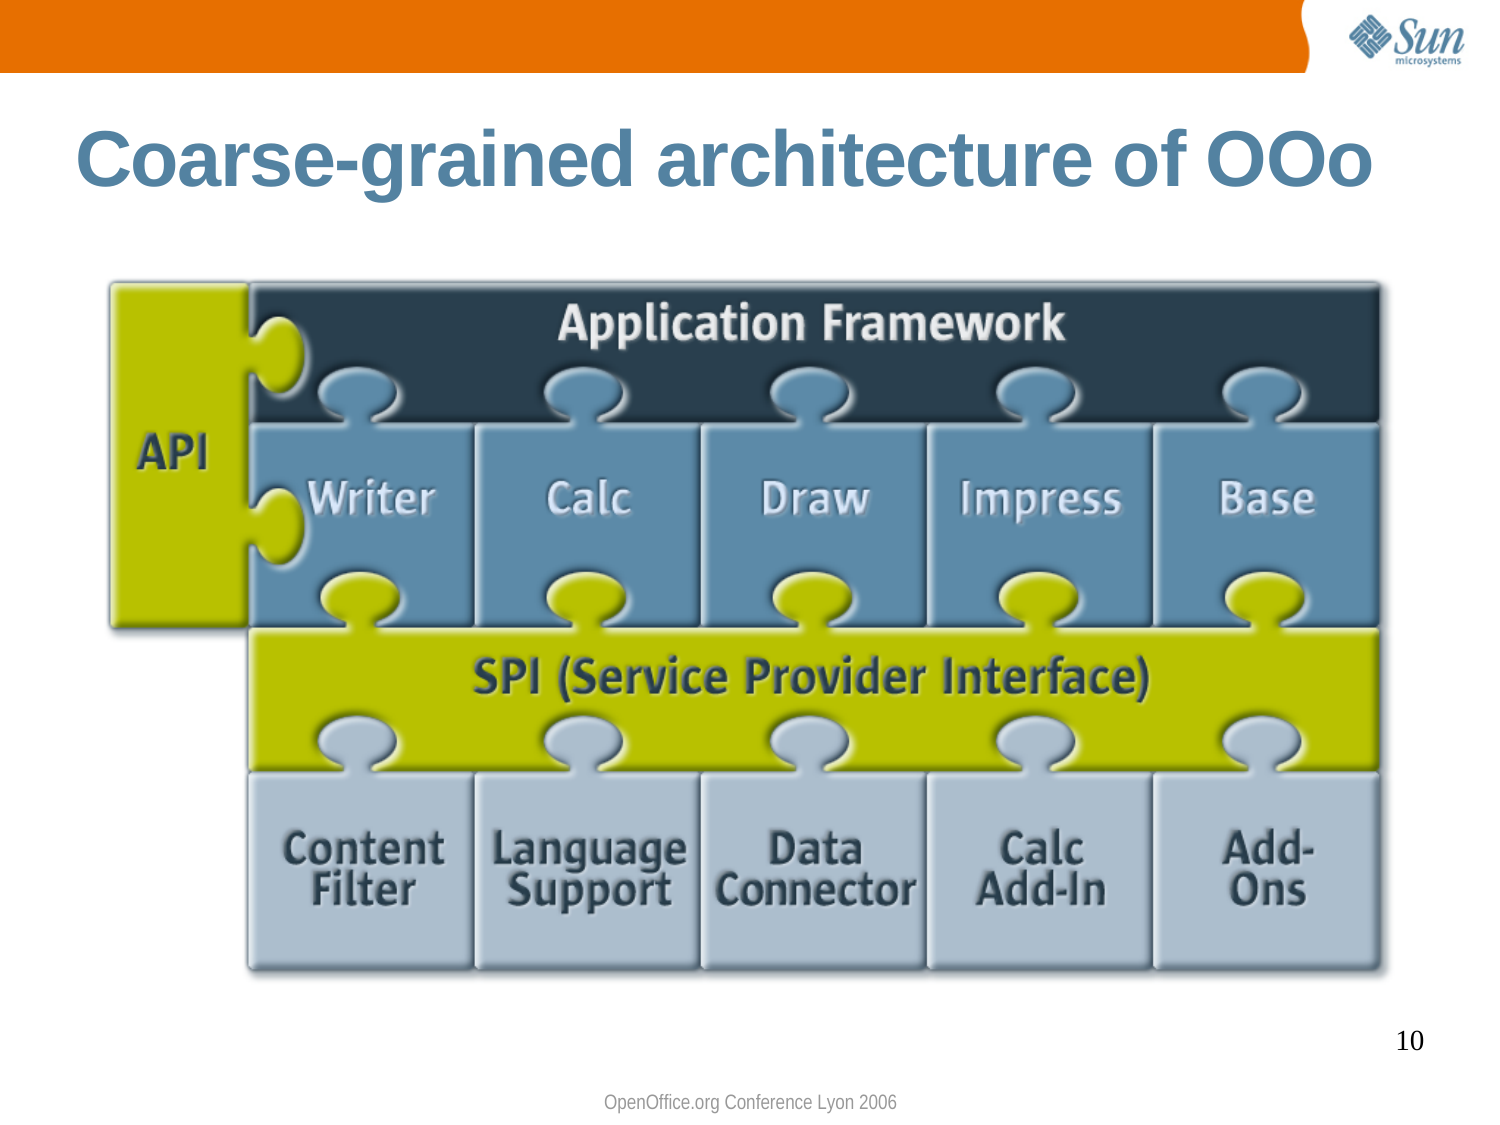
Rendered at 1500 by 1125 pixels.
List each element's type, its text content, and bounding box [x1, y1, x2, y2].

picture [0, 0, 1500, 73]
title Coarse-grained architecture of OOo [75, 123, 1437, 227]
picture [99, 273, 1400, 991]
